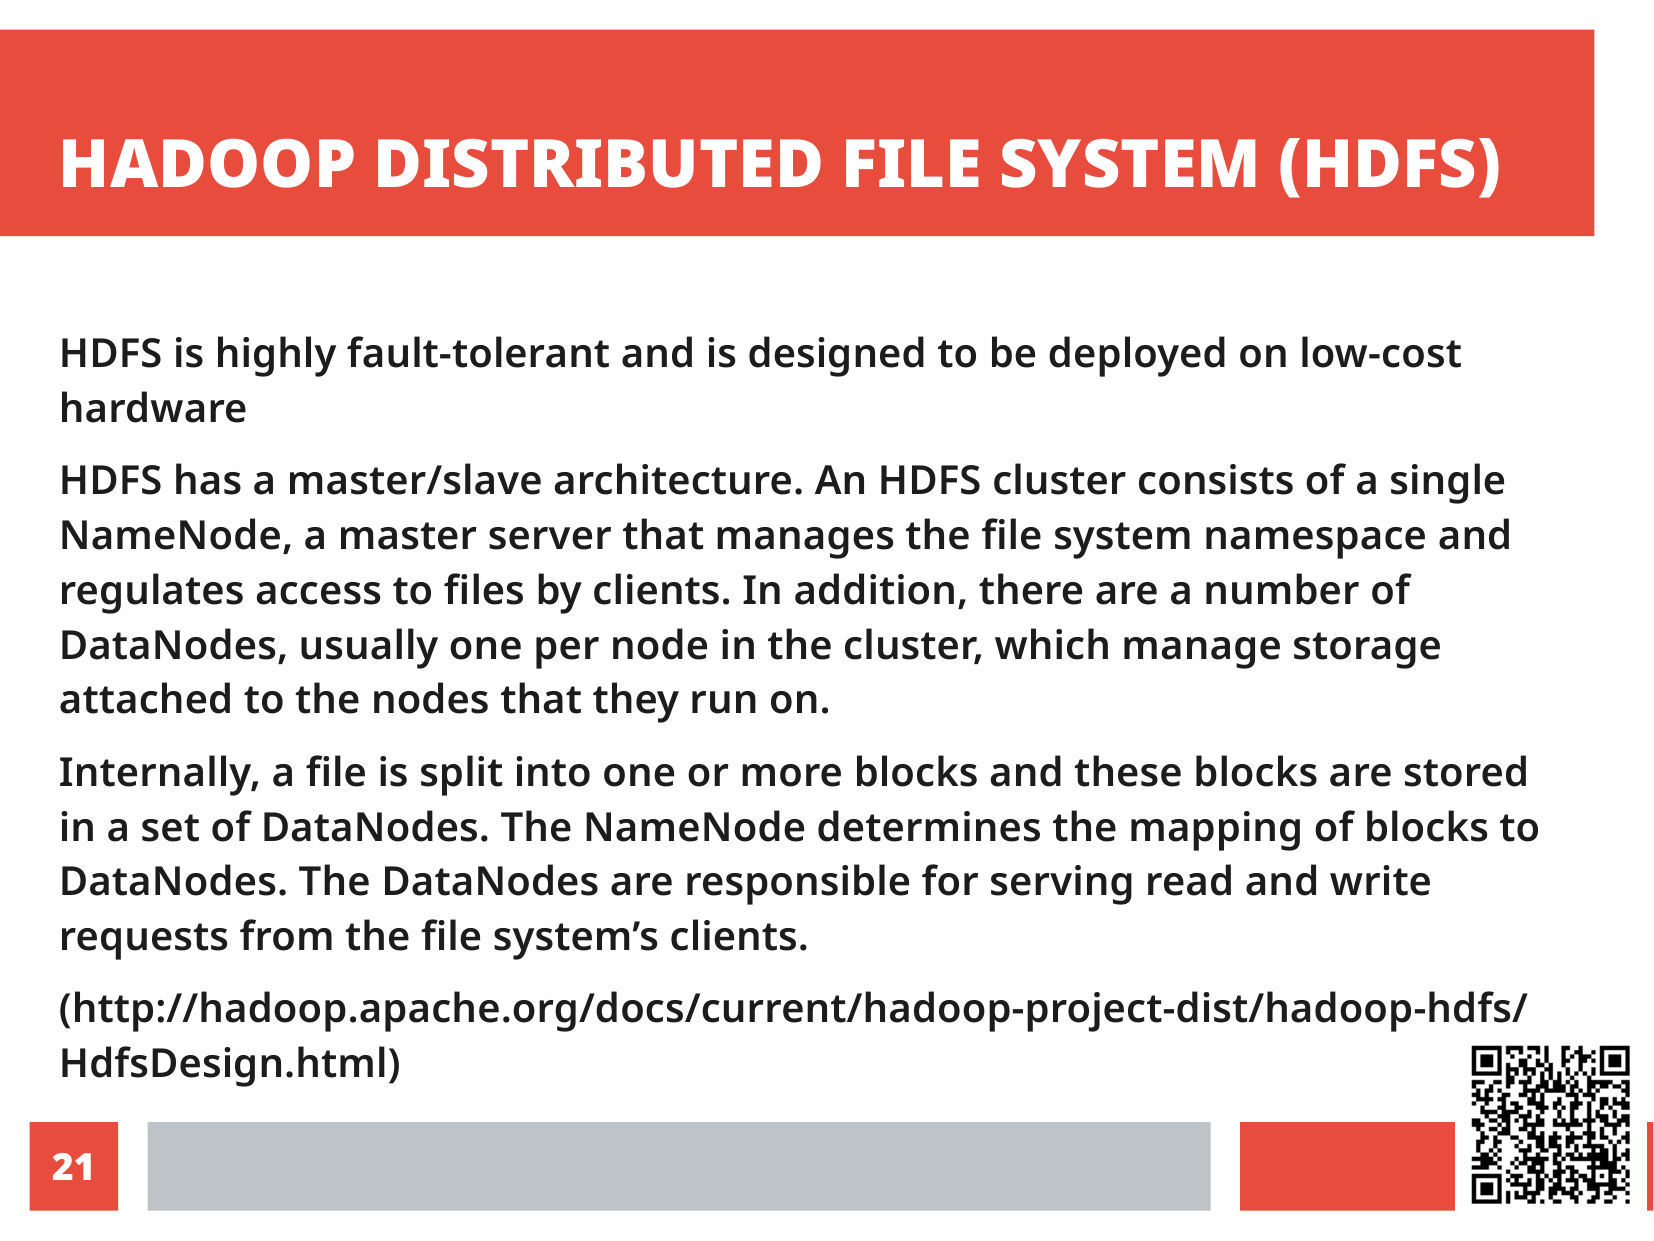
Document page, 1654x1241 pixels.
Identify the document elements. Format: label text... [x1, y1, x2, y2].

title HADOOP DISTRIBUTED FILE SYSTEM (HDFS) [59, 59, 1595, 207]
picture [1455, 1029, 1647, 1221]
list HDFS is highly fault-tolerant and is designed to be deployed on low-cost hardware HDFS has a master/slave architecture. An HDFS cluster consists of a single NameNode, a master server that manages the file system namespace and regulates access to files by clients. In addition, there are a number of DataNodes, usually one per node in the cluster, which manage storage attached to the nodes that they run on. Internally, a file is split into one or more blocks and these blocks are stored in a set of DataNodes. The NameNode determines the mapping of blocks to DataNodes. The DataNodes are responsible for serving read and write requests from the file system’s clients. (http://hadoop.apache.org/docs/current/hadoop-project-dist/hadoop-hdfs/HdfsDesign.html) [59, 324, 1565, 1093]
